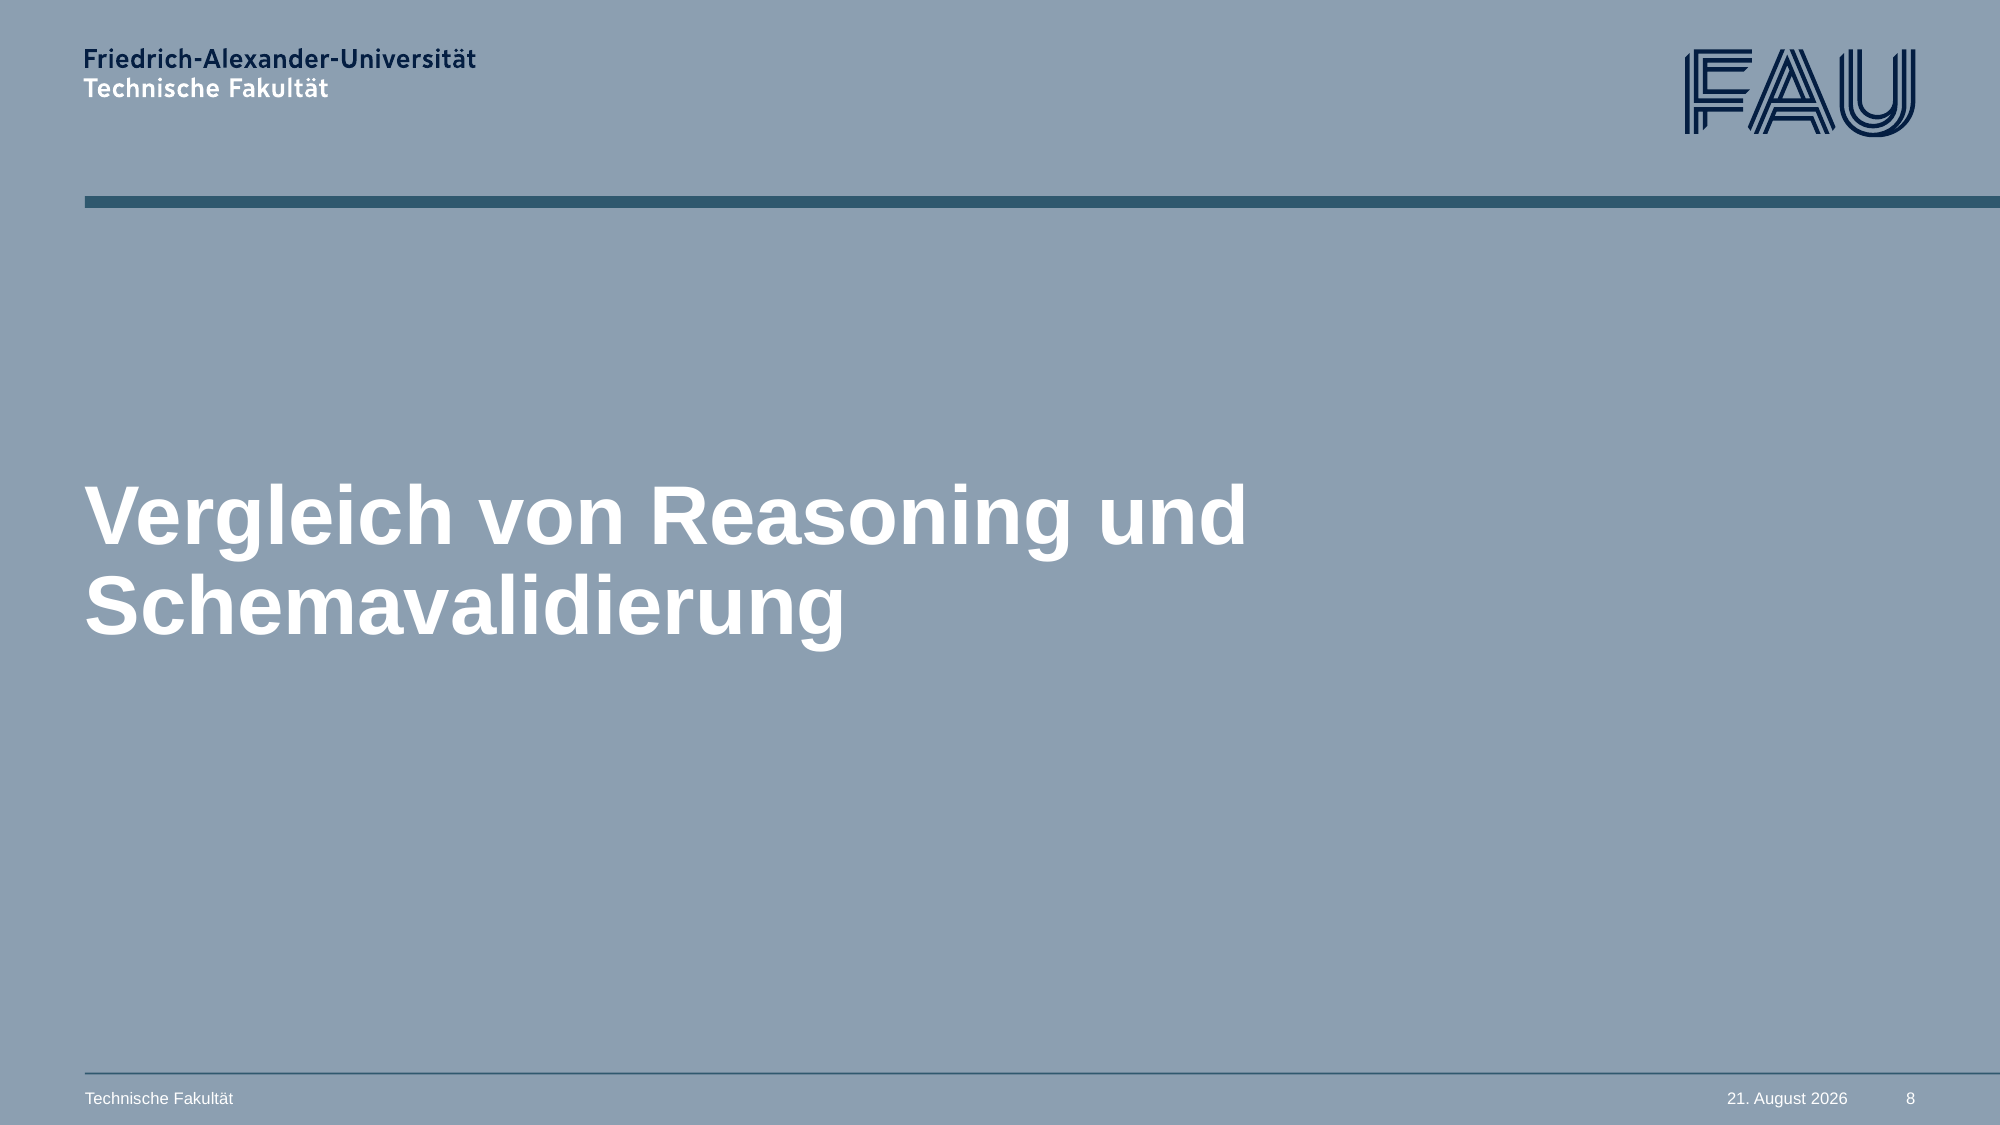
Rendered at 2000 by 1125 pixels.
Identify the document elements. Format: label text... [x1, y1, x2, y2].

title Vergleich von Reasoning und Schemavalidierung [84, 471, 1916, 654]
